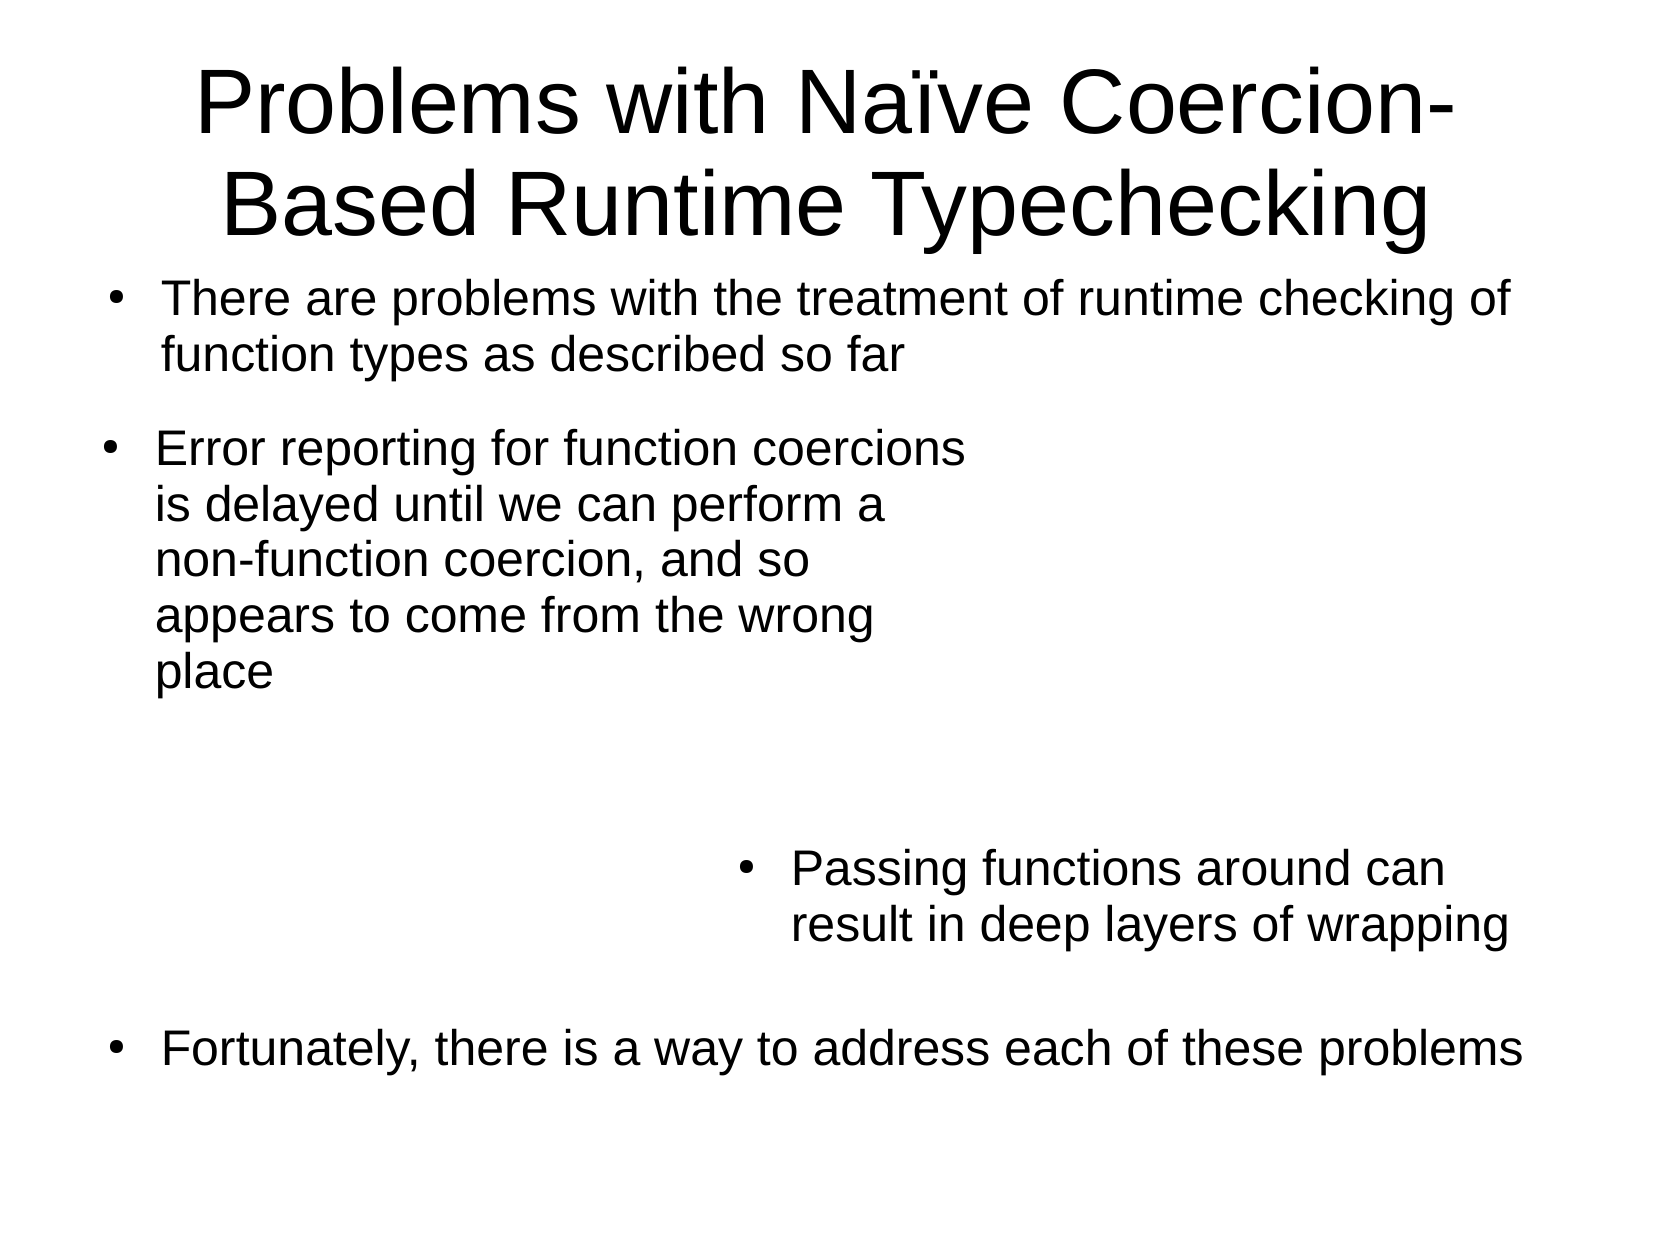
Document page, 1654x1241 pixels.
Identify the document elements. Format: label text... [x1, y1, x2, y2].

list Error reporting for function coercions is delayed until we can perform a non-function coercion, and so appears to come from the wrong place [83, 420, 991, 699]
list Fortunately, there is a way to address each of these problems [90, 1020, 1606, 1156]
list Passing functions around can result in deep layers of wrapping [720, 840, 1568, 1020]
title Problems with Naïve Coercion-Based Runtime Typechecking [82, 49, 1571, 257]
list There are problems with the treatment of runtime checking of function types as described so far [90, 270, 1606, 406]
